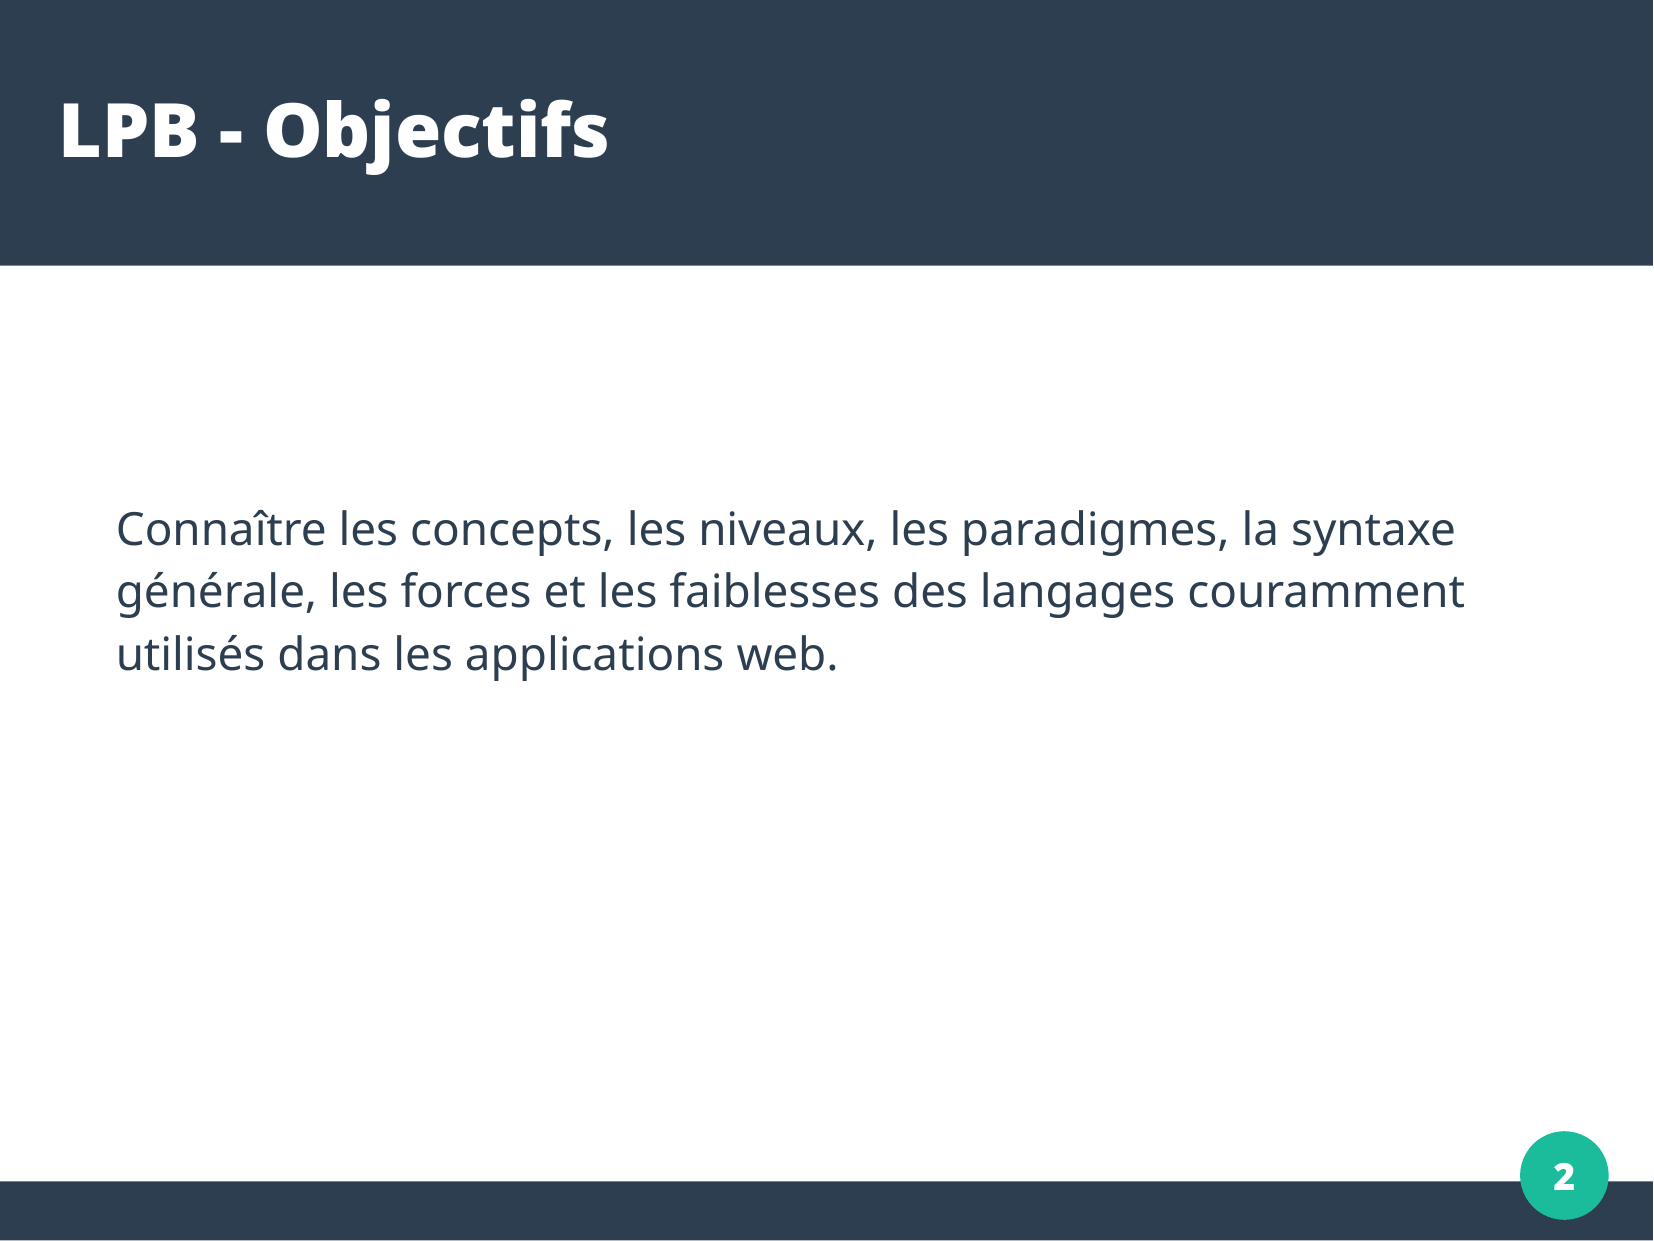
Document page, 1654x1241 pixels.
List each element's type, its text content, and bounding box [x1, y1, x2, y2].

list Connaître les concepts, les niveaux, les paradigmes, la syntaxe générale, les forces et les faiblesses des langages couramment utilisés dans les applications web. [44, 312, 1620, 1140]
title LPB - Objectifs [58, 49, 1594, 207]
